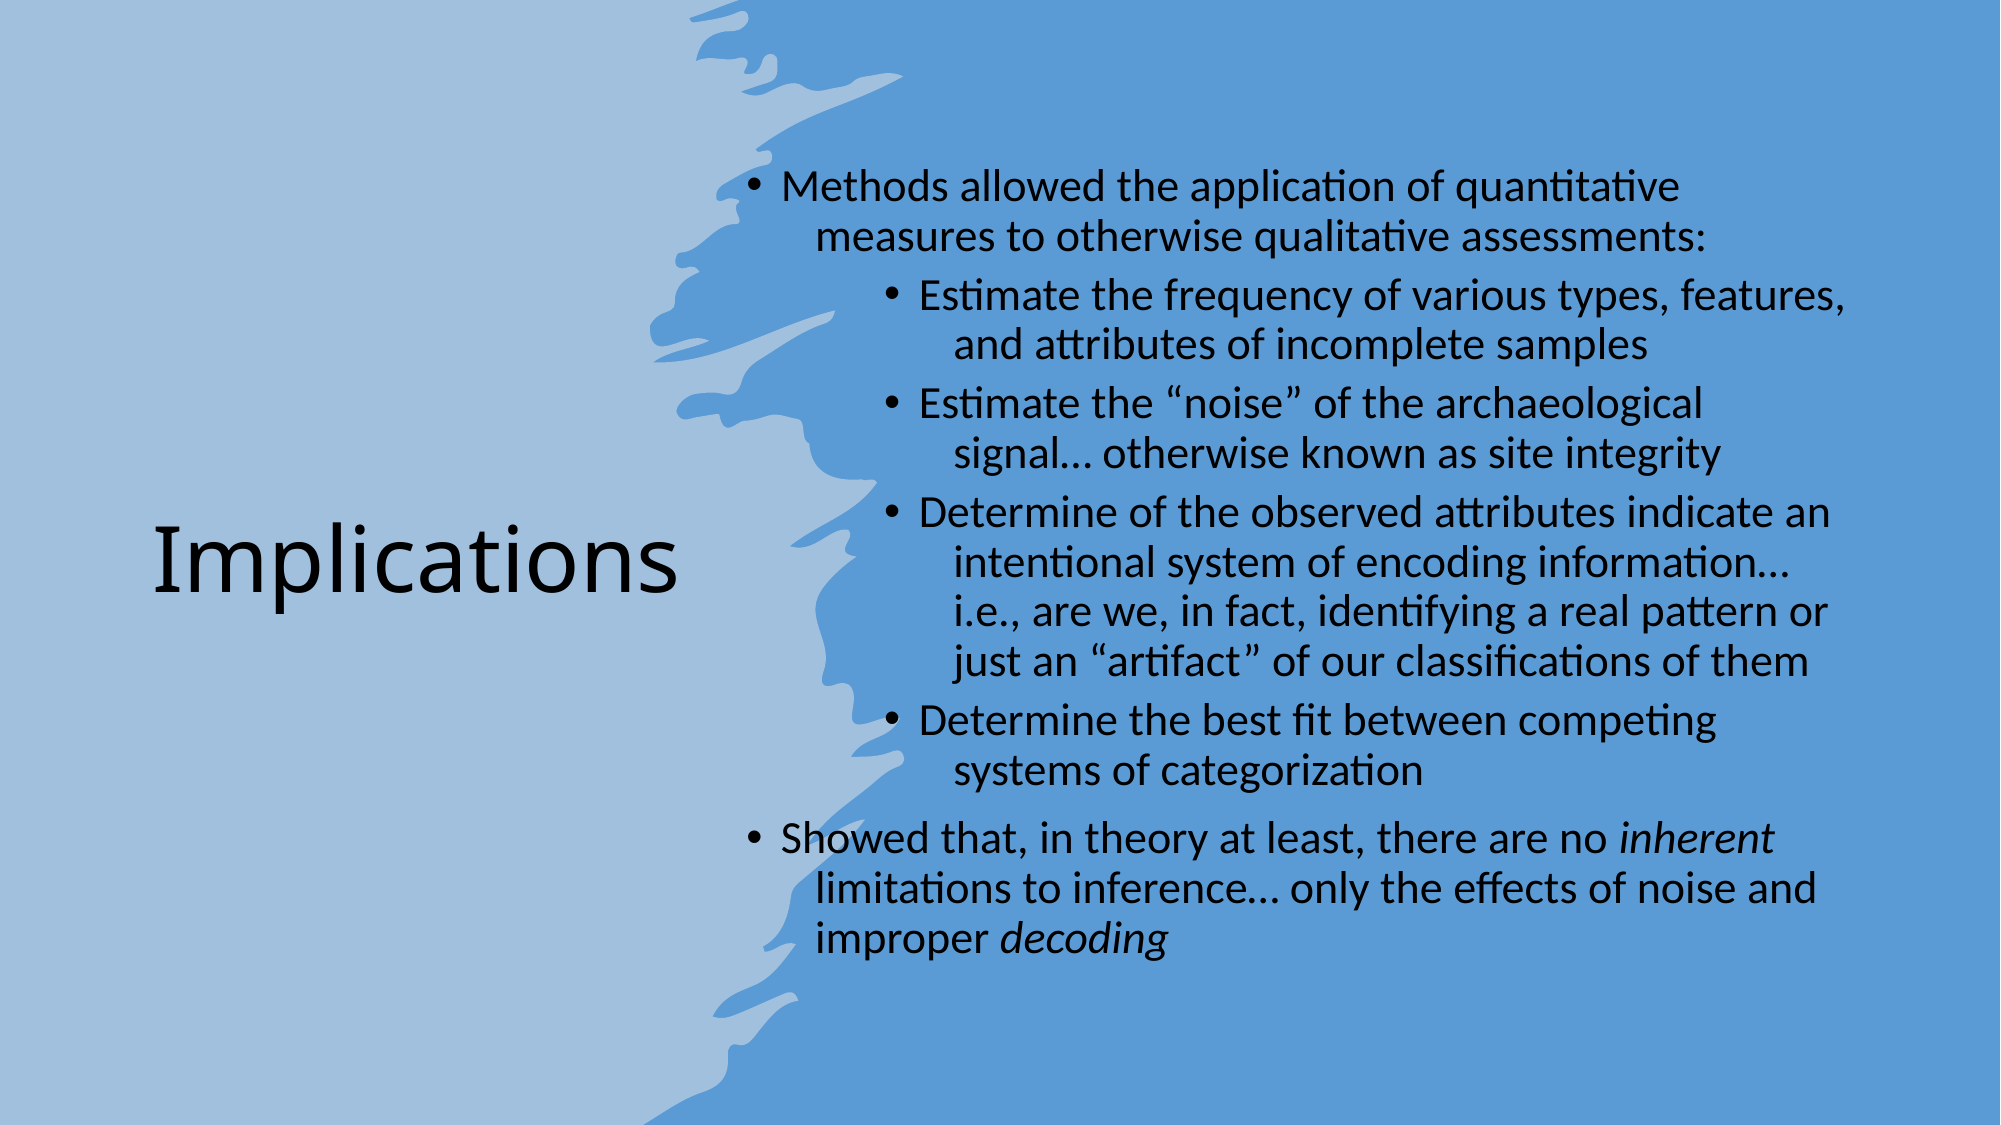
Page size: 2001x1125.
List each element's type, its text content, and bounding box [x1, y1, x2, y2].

title Implications [137, 116, 731, 1008]
list Methods allowed the application of quantitative measures to otherwise qualitative assessments: Estimate the frequency of various types, features, and attributes of incomplete samples Estimate the “noise” of the archaeological signal… otherwise known as site integrity Determine of the observed attributes indicate an intentional system of encoding information… i.e., are we, in fact, identifying a real pattern or just an “artifact” of our classifications of them Determine the best fit between competing systems of categorization Showed that, in theory at least, there are no inherent limitations to inference… only the effects of noise and improper decoding [731, 116, 1863, 1008]
text_box [0, 0, 2000, 1125]
